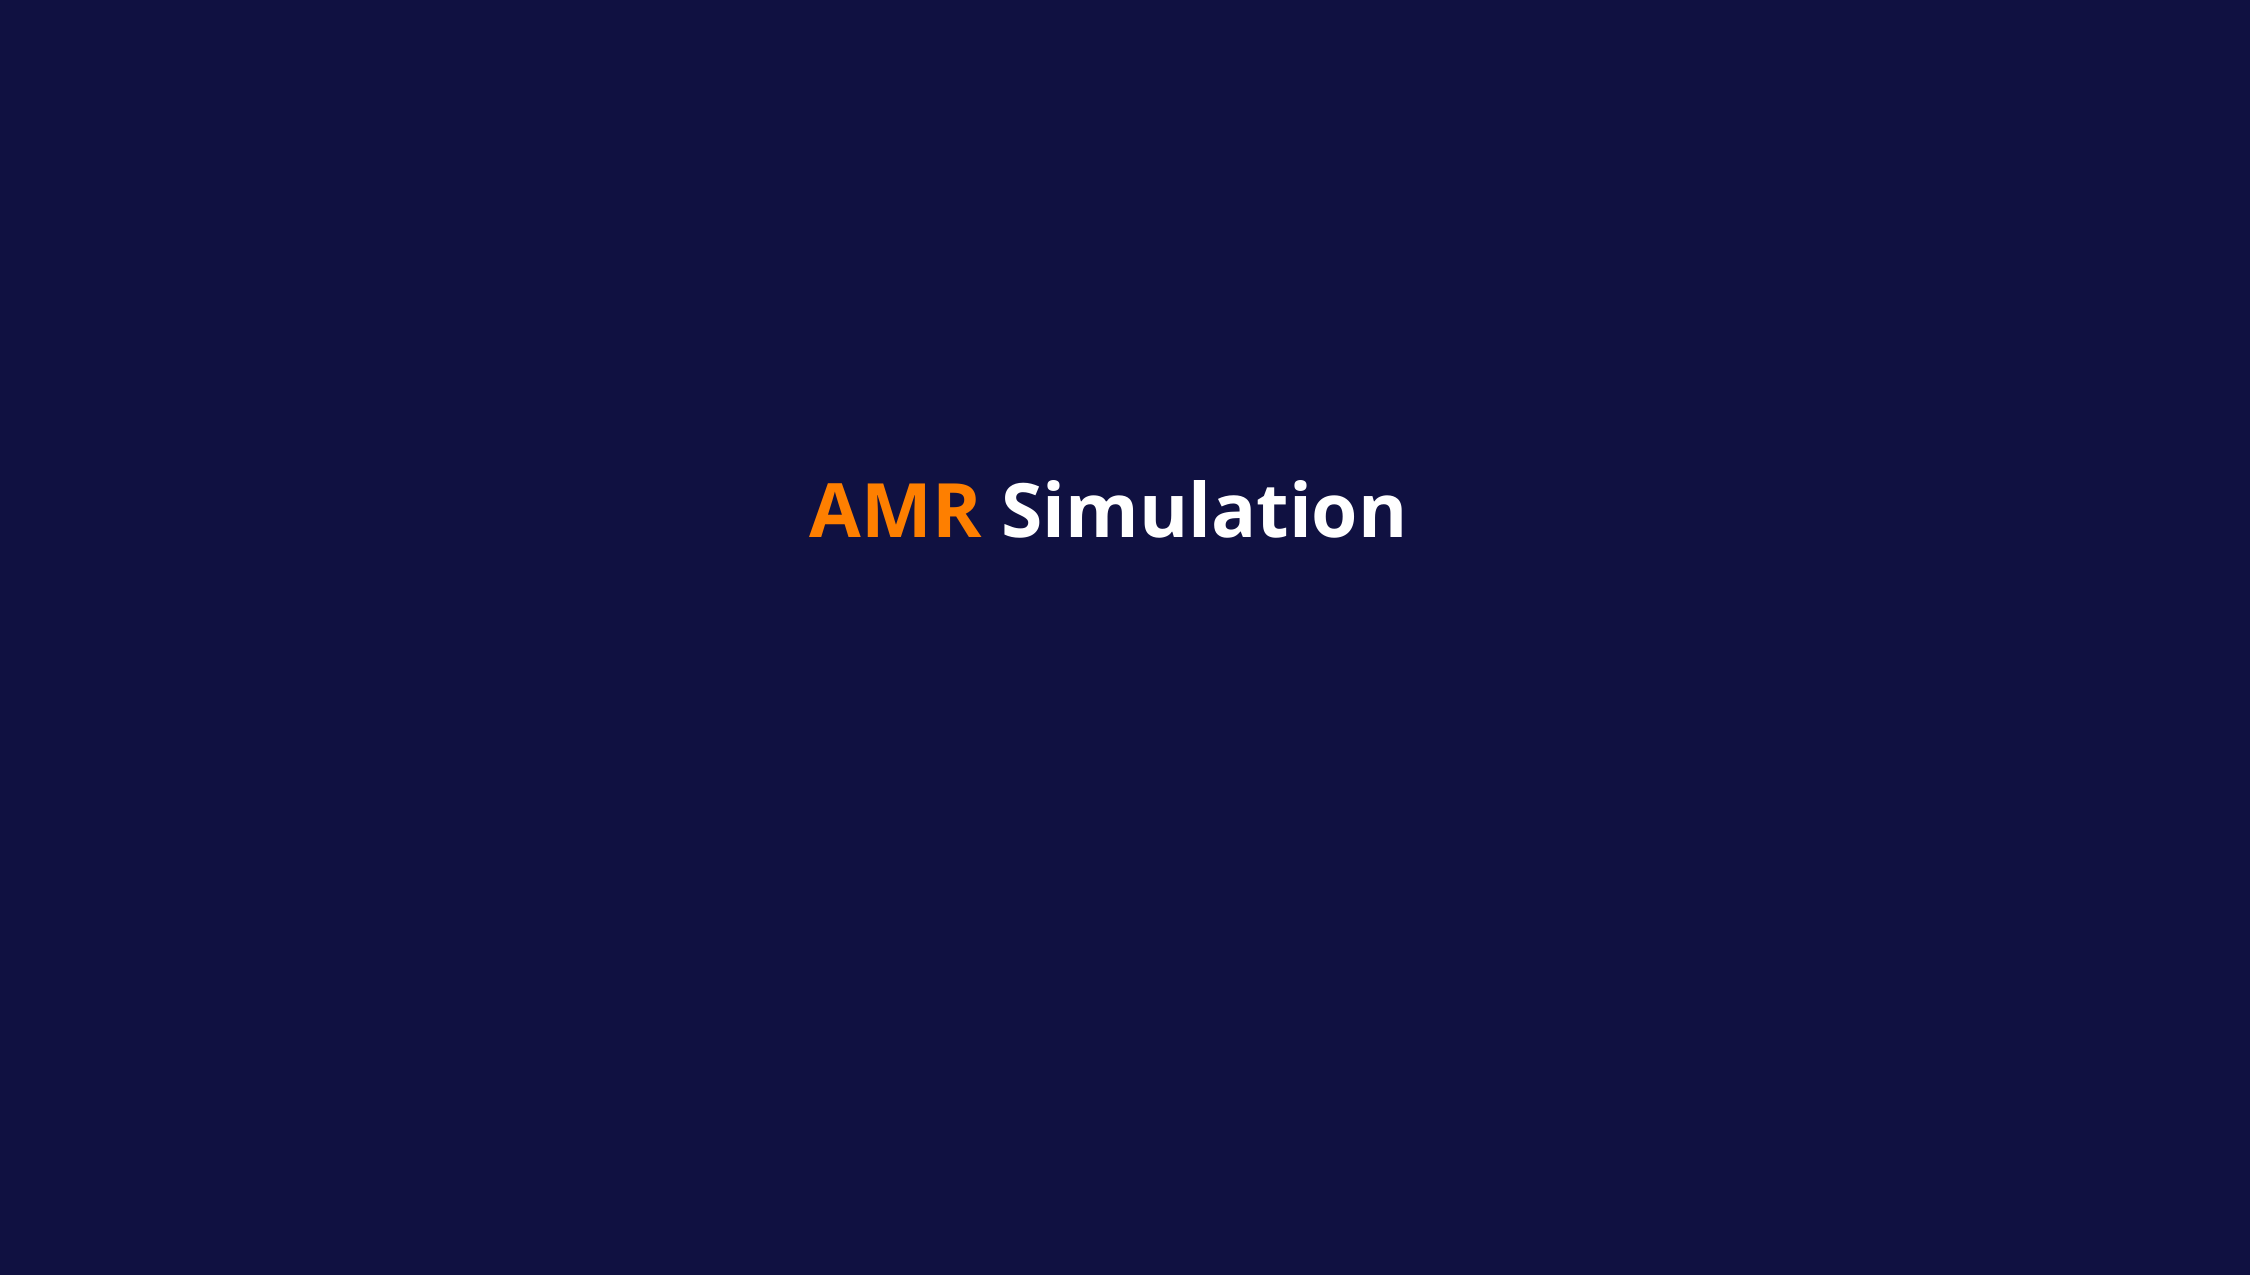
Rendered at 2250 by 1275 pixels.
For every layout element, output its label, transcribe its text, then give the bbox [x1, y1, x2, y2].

text_box AMR Simulation [795, 449, 1681, 555]
